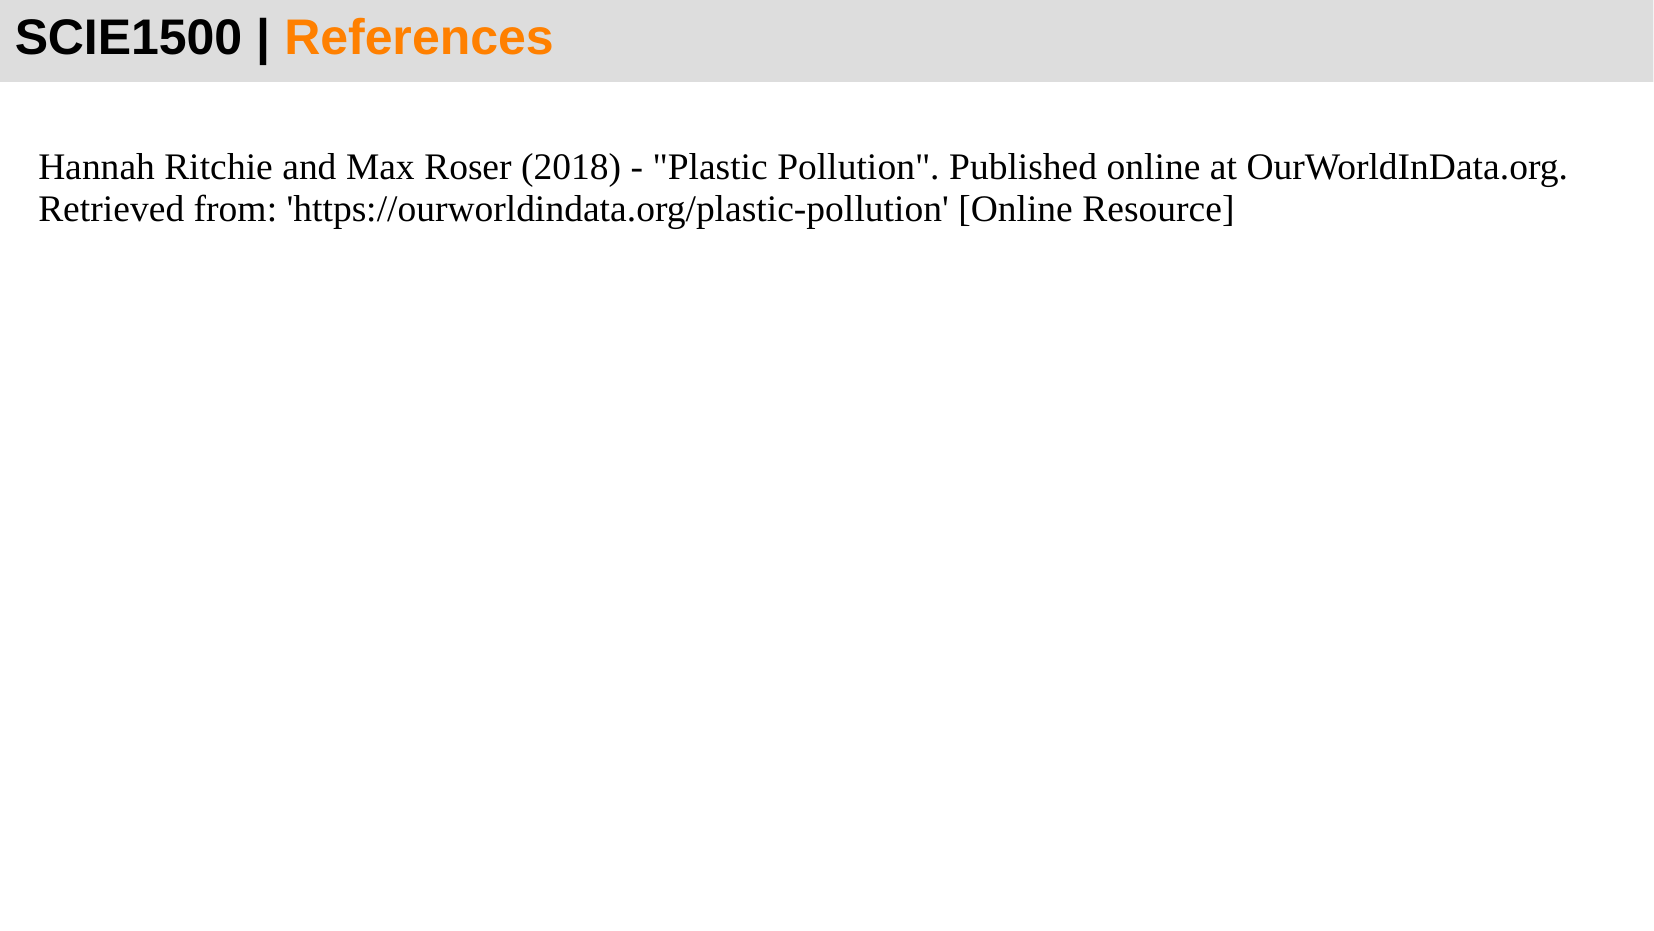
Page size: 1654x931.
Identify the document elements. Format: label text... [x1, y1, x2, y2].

text_box [0, 0, 1654, 83]
text_box SCIE1500 | References [0, 2, 792, 83]
text_box Hannah Ritchie and Max Roser (2018) - "Plastic Pollution". Published online at OurWorldInData.org. Retrieved from: 'https://ourworldindata.org/plastic-pollution' [Online Resource] [23, 139, 1607, 922]
